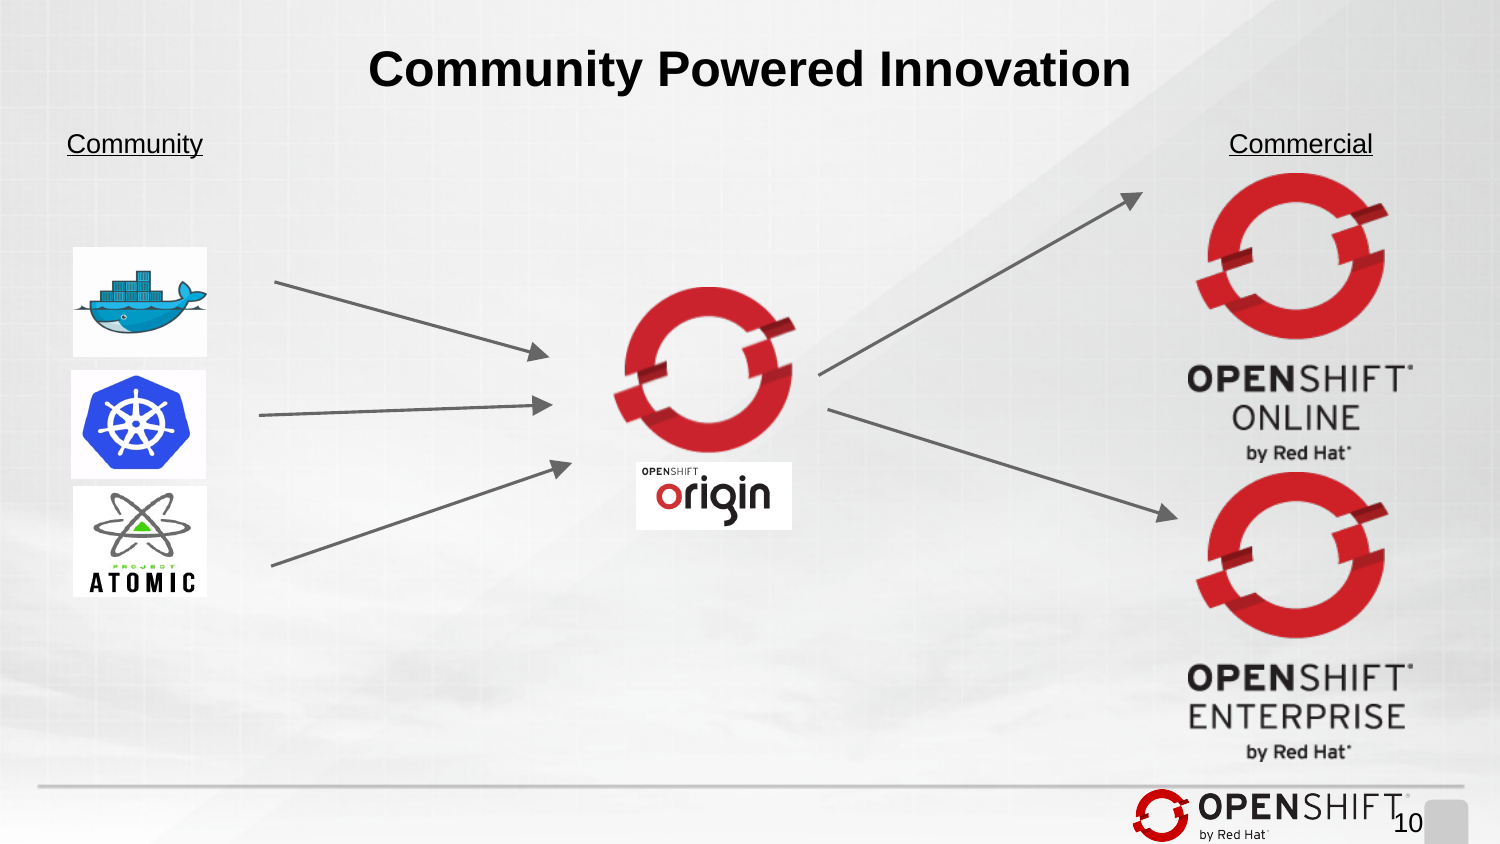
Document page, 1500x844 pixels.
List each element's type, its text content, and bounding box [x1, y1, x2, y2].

title Community Powered Innovation [248, 7, 1252, 127]
text_box Community [51, 111, 241, 154]
text_box Commercial [1214, 111, 1403, 154]
picture [0, 0, 1500, 844]
slide_number <number> [1378, 789, 1469, 844]
